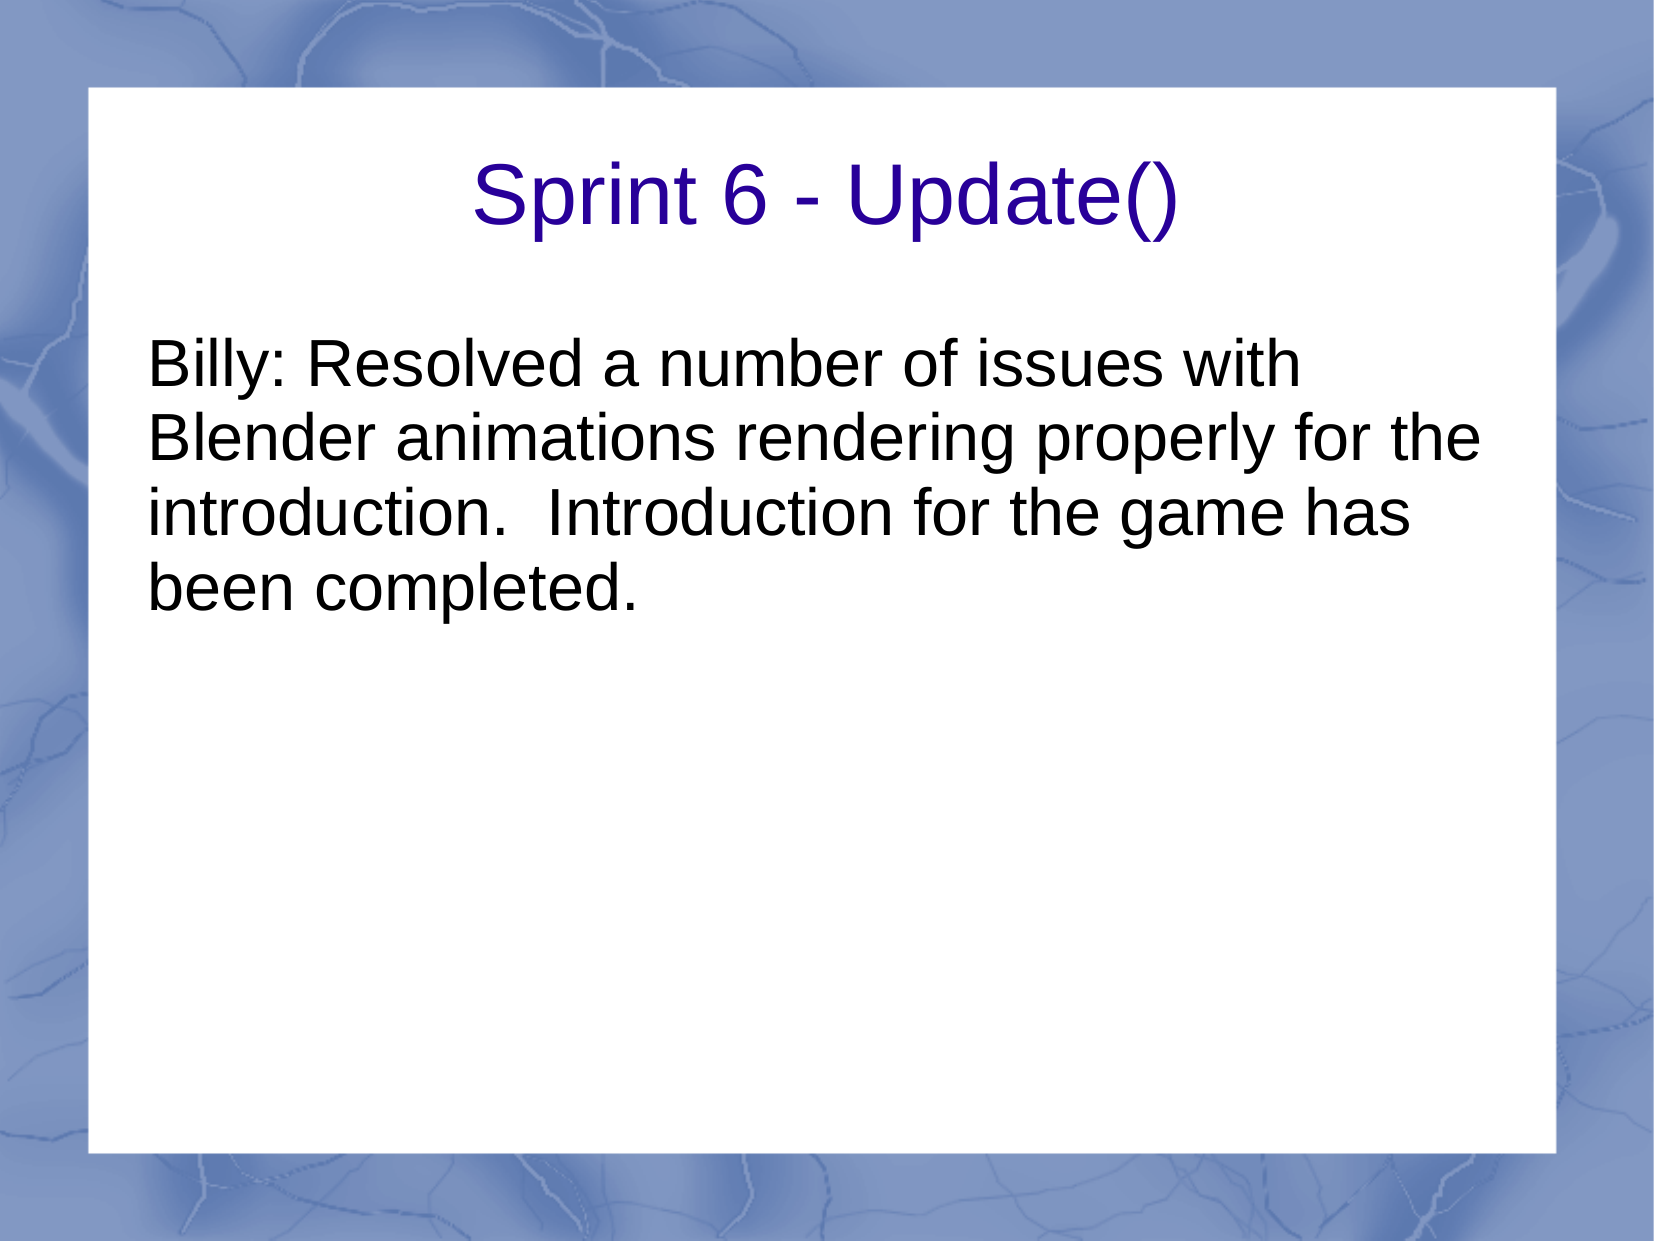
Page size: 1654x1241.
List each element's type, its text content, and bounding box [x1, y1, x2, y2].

title Sprint 6 - Update() [118, 90, 1536, 298]
picture [0, 0, 1654, 1241]
list Billy: Resolved a number of issues with Blender animations rendering properly for the introduction. Introduction for the game has been completed. [147, 325, 1506, 1010]
